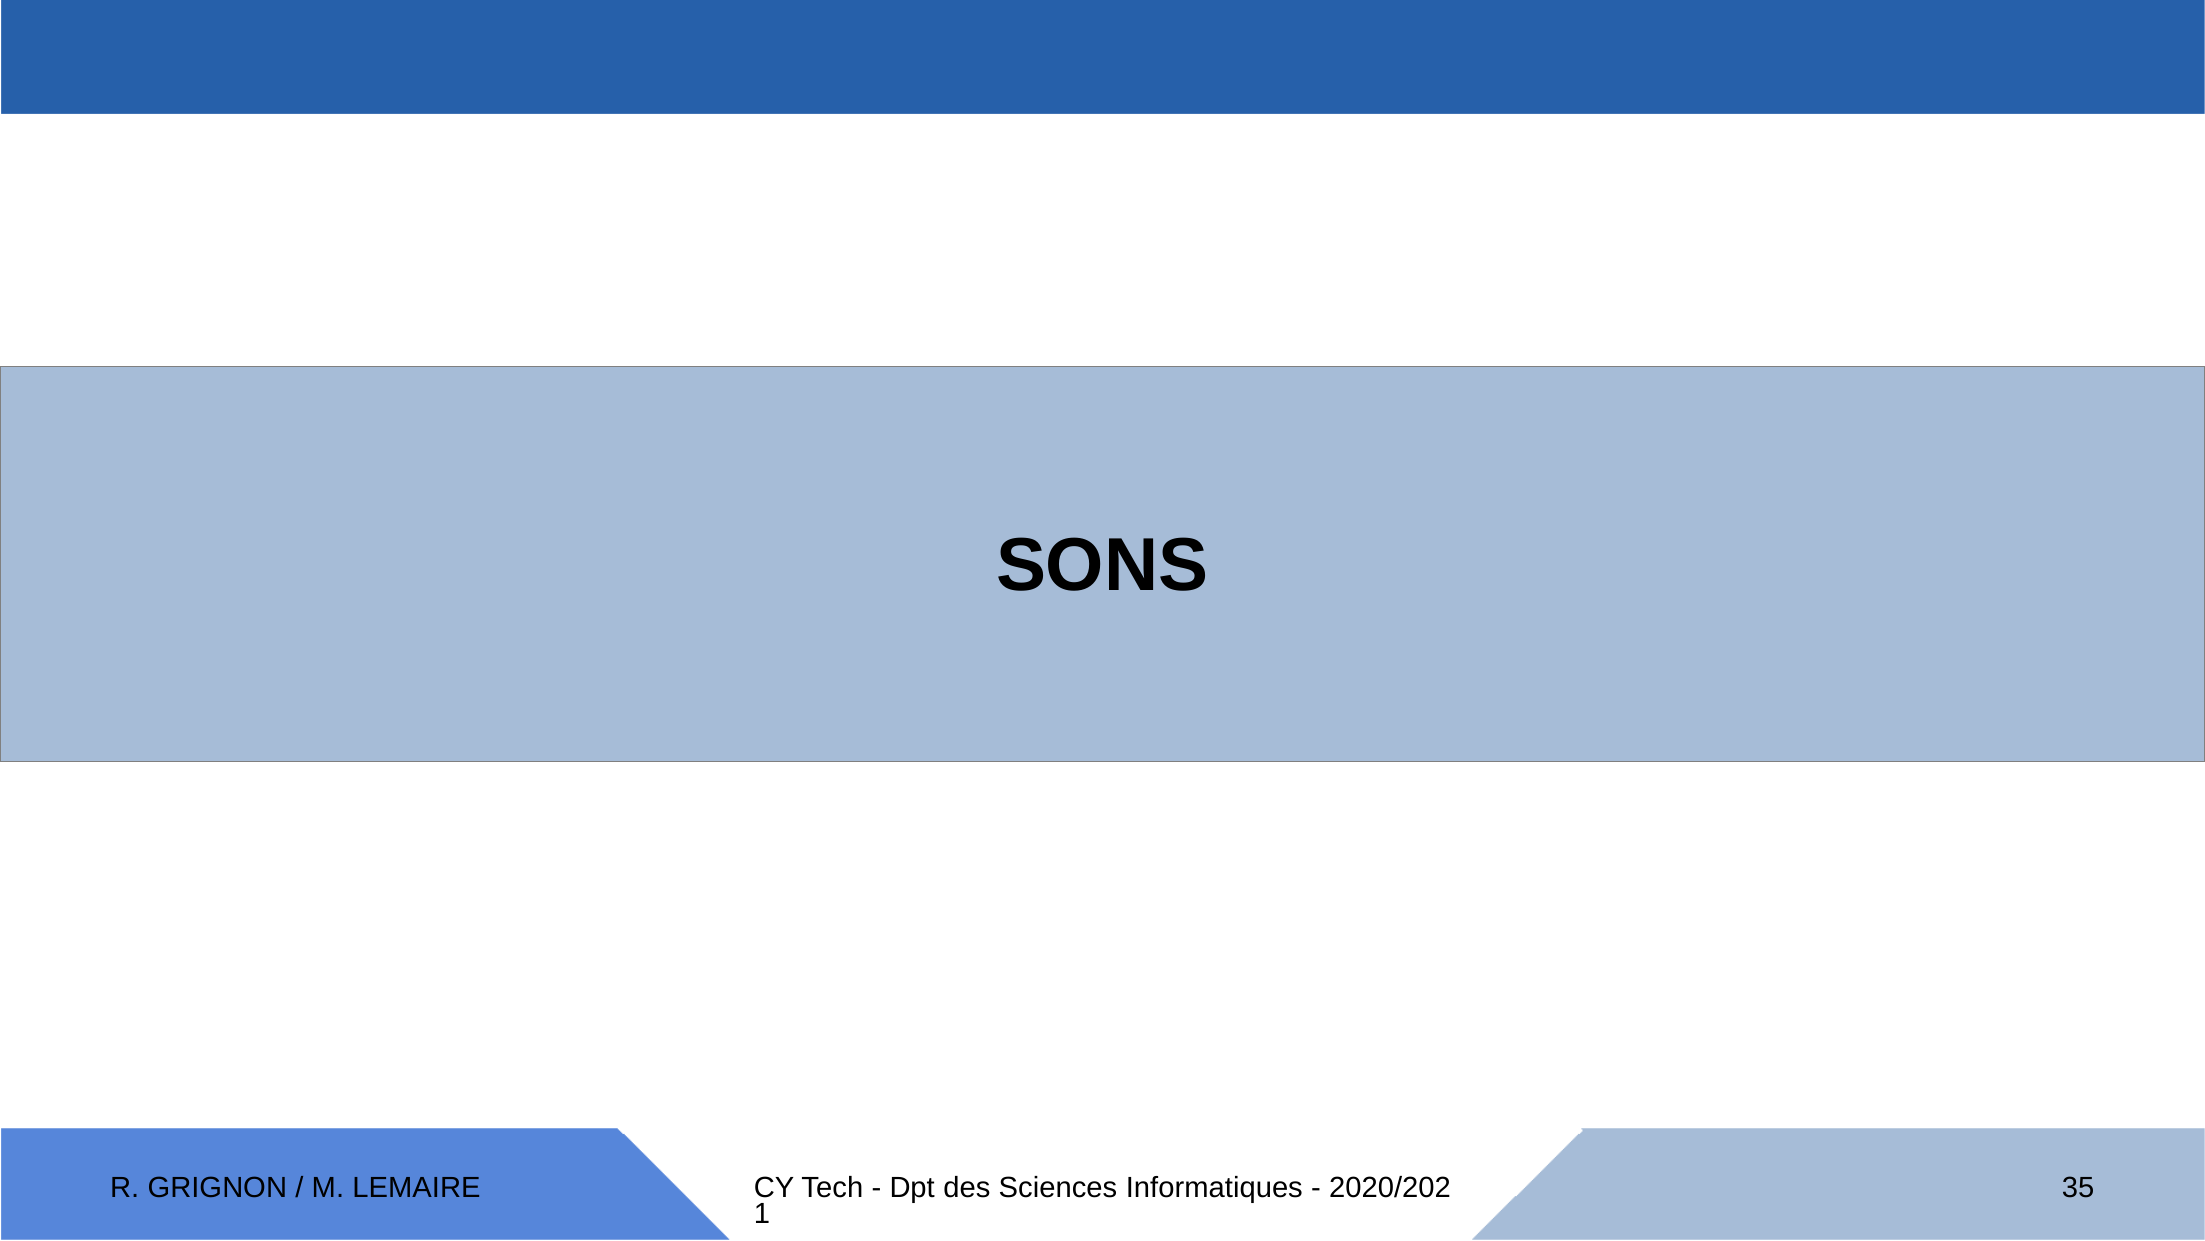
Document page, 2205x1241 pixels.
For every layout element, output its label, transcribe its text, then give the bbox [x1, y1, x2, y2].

text_box SONS [0, 366, 2205, 762]
picture [0, 0, 2205, 366]
picture [0, 762, 2205, 1241]
